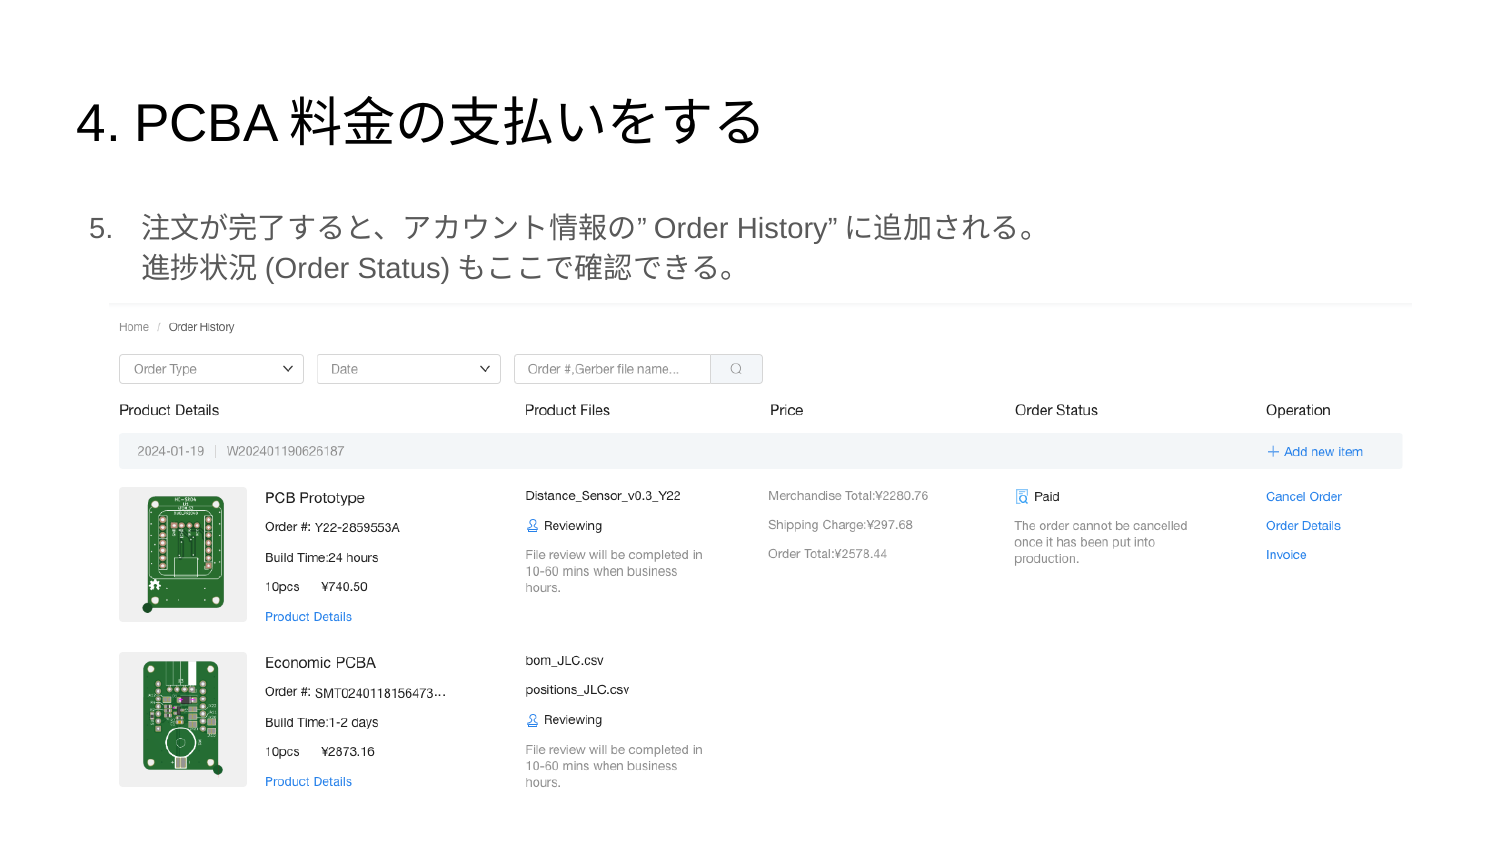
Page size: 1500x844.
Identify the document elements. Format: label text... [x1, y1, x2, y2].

list 注文が完了すると、アカウント情報の”Order History”に追加される。 進捗状況(Order Status)もここで確認できる。 [51, 189, 1449, 750]
picture [109, 303, 1412, 810]
title PCBA料金の支払いをする [51, 72, 1449, 167]
